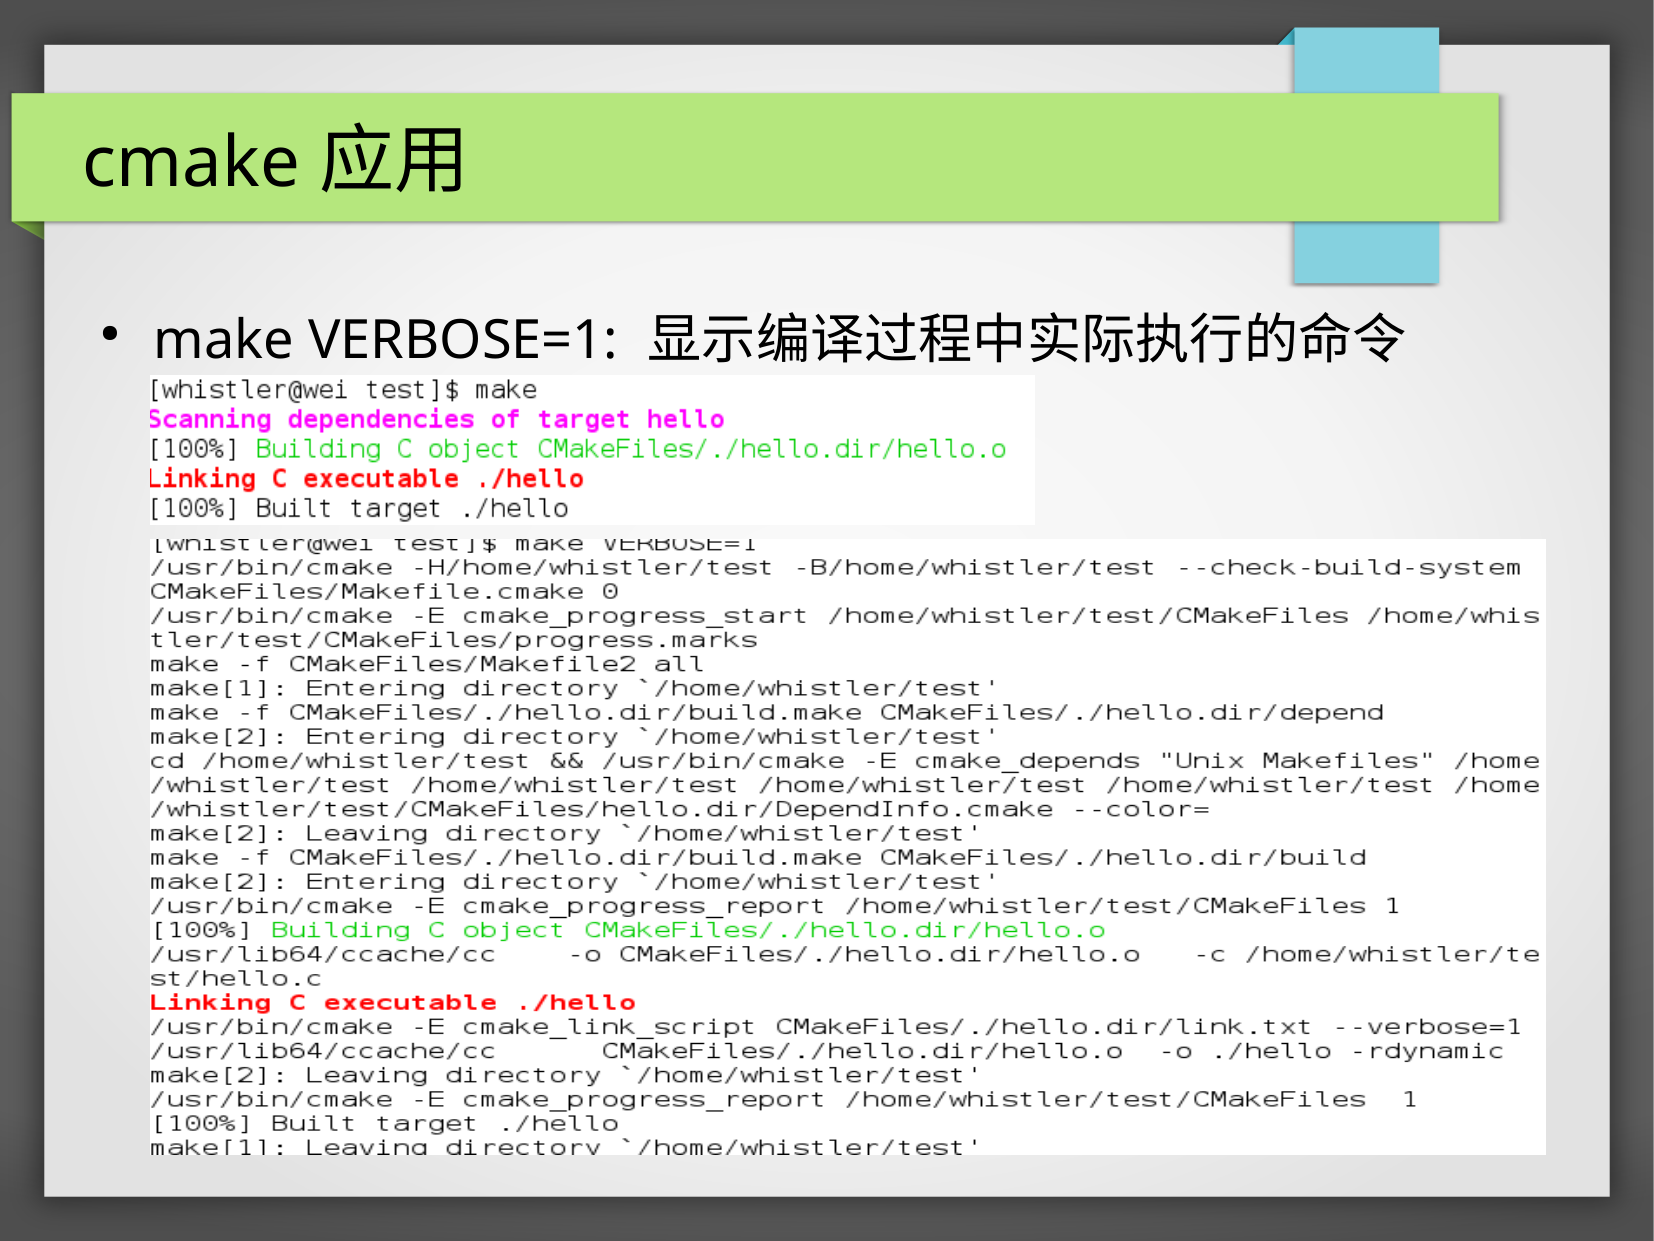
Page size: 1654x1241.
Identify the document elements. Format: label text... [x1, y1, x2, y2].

title cmake应用 [82, 94, 1264, 213]
list make VERBOSE=1: 显示编译过程中实际执行的命令 [82, 295, 1571, 1015]
picture [0, 0, 1654, 1241]
